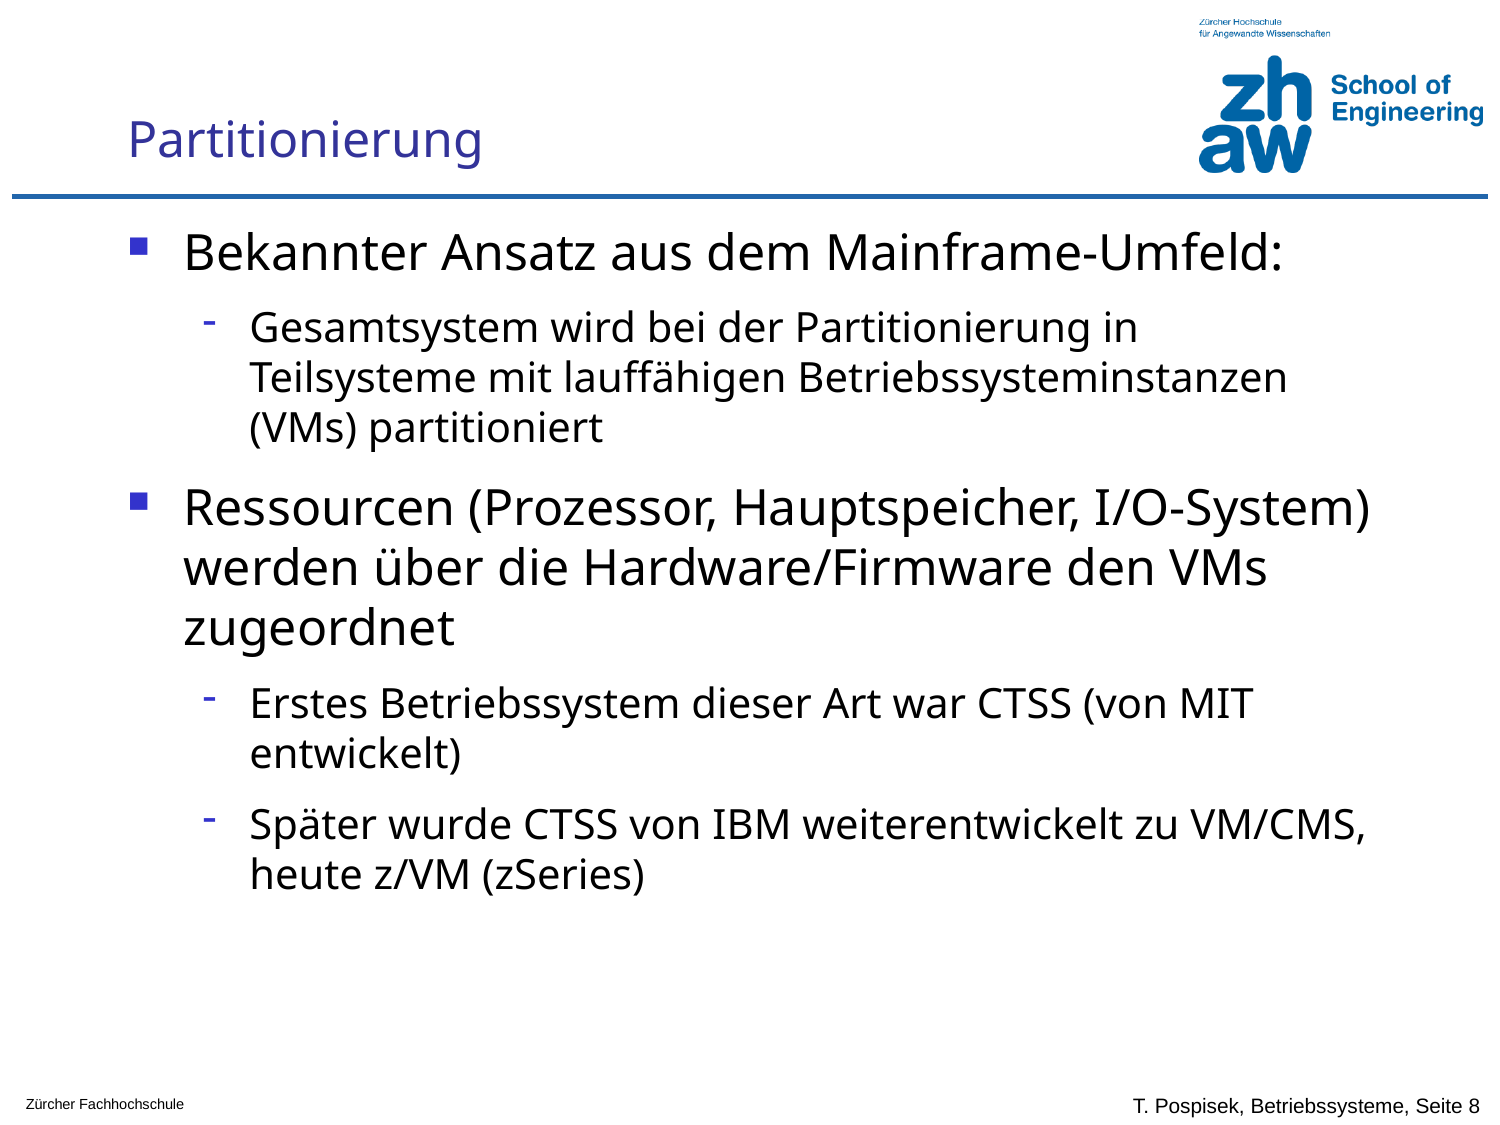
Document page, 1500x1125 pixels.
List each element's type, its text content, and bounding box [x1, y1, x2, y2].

title Partitionierung [112, 50, 1391, 175]
list Bekannter Ansatz aus dem Mainframe-Umfeld: Gesamtsystem wird bei der Partitionierung in Teilsysteme mit lauffähigen Betriebssysteminstanzen (VMs) partitioniert Ressourcen (Prozessor, Hauptspeicher, I/O-System) werden über die Hardware/Firmware den VMs zugeordnet Erstes Betriebssystem dieser Art war CTSS (von MIT entwickelt) Später wurde CTSS von IBM weiterentwickelt zu VM/CMS, heute z/VM (zSeries) [112, 212, 1388, 953]
picture [1199, 19, 1483, 173]
